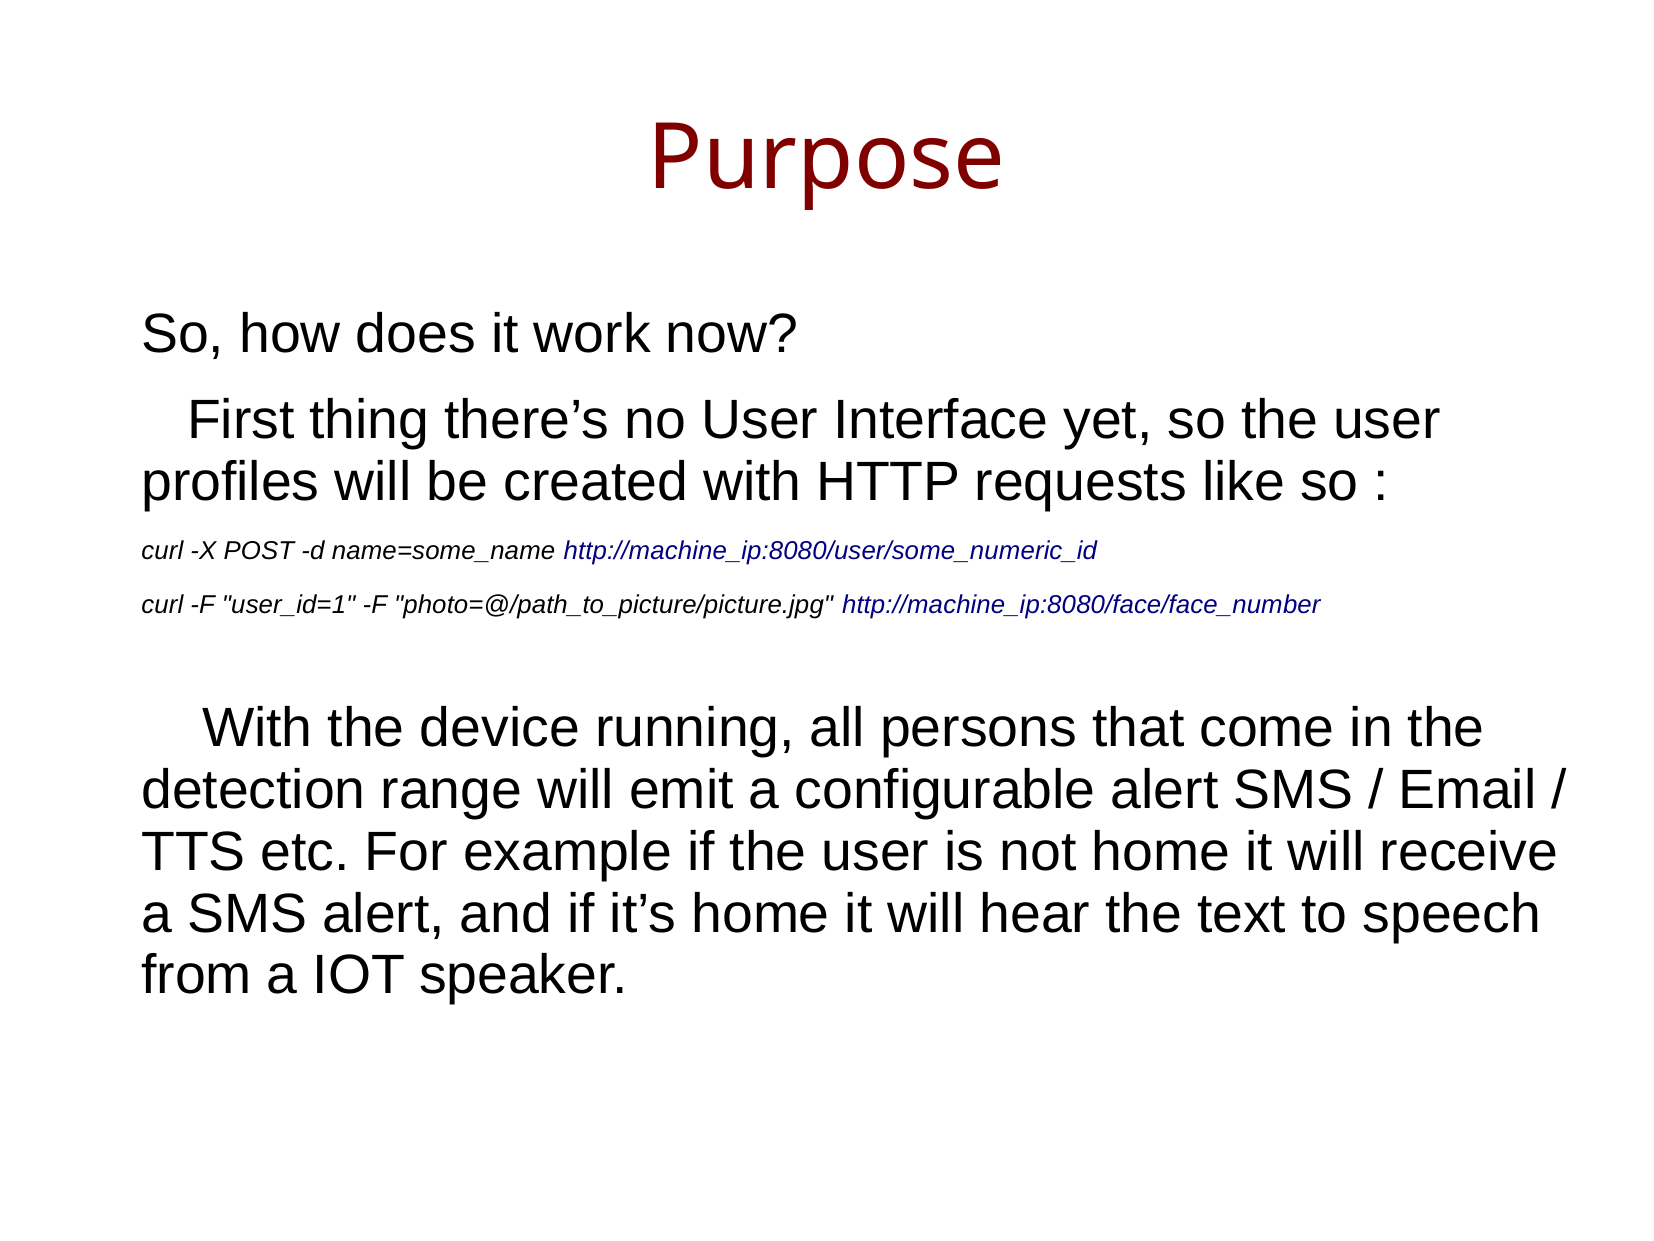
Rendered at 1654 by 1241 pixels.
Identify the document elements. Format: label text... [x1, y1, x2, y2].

list So, how does it work now? First thing there’s no User Interface yet, so the user profiles will be created with HTTP requests like so : curl -X POST -d name=some_name http://machine_ip:8080/user/some_numeric_id curl -F "user_id=1" -F "photo=@/path_to_picture/picture.jpg" http://machine_ip:8080/face/face_number With the device running, all persons that come in the detection range will emit a configurable alert SMS / Email / TTS etc. For example if the user is not home it will receive a SMS alert, and if it’s home it will hear the text to speech from a IOT speaker. [82, 302, 1571, 1022]
title Purpose [82, 49, 1571, 257]
